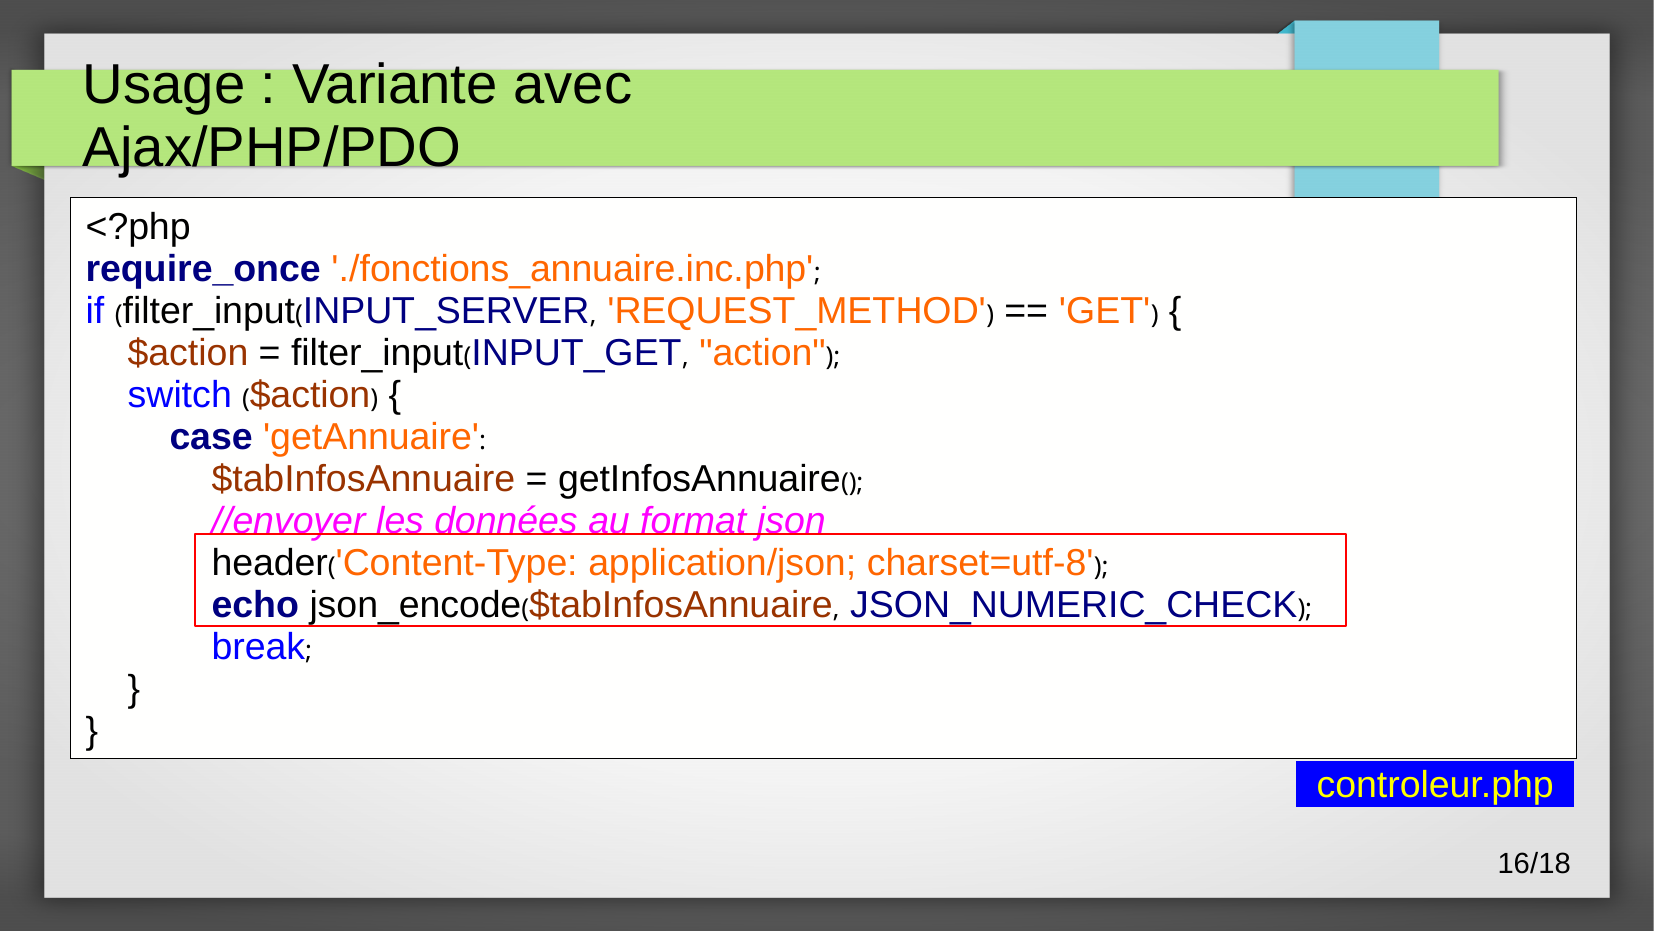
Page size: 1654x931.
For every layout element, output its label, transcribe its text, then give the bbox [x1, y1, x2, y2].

title Usage : Variante avec Ajax/PHP/PDO [82, 52, 1264, 179]
picture [0, 0, 1654, 931]
text_box controleur.php [1296, 761, 1574, 807]
text_box <?php require_once './fonctions_annuaire.inc.php'; if (filter_input(INPUT_SERVER, 'REQUEST_METHOD') == 'GET') { $action = filter_input(INPUT_GET, "action"); switch ($action) { case 'getAnnuaire': $tabInfosAnnuaire = getInfosAnnuaire(); //envoyer les données au format json header('Content-Type: application/json; charset=utf-8'); echo json_encode($tabInfosAnnuaire, JSON_NUMERIC_CHECK); break; } } [70, 197, 1577, 759]
